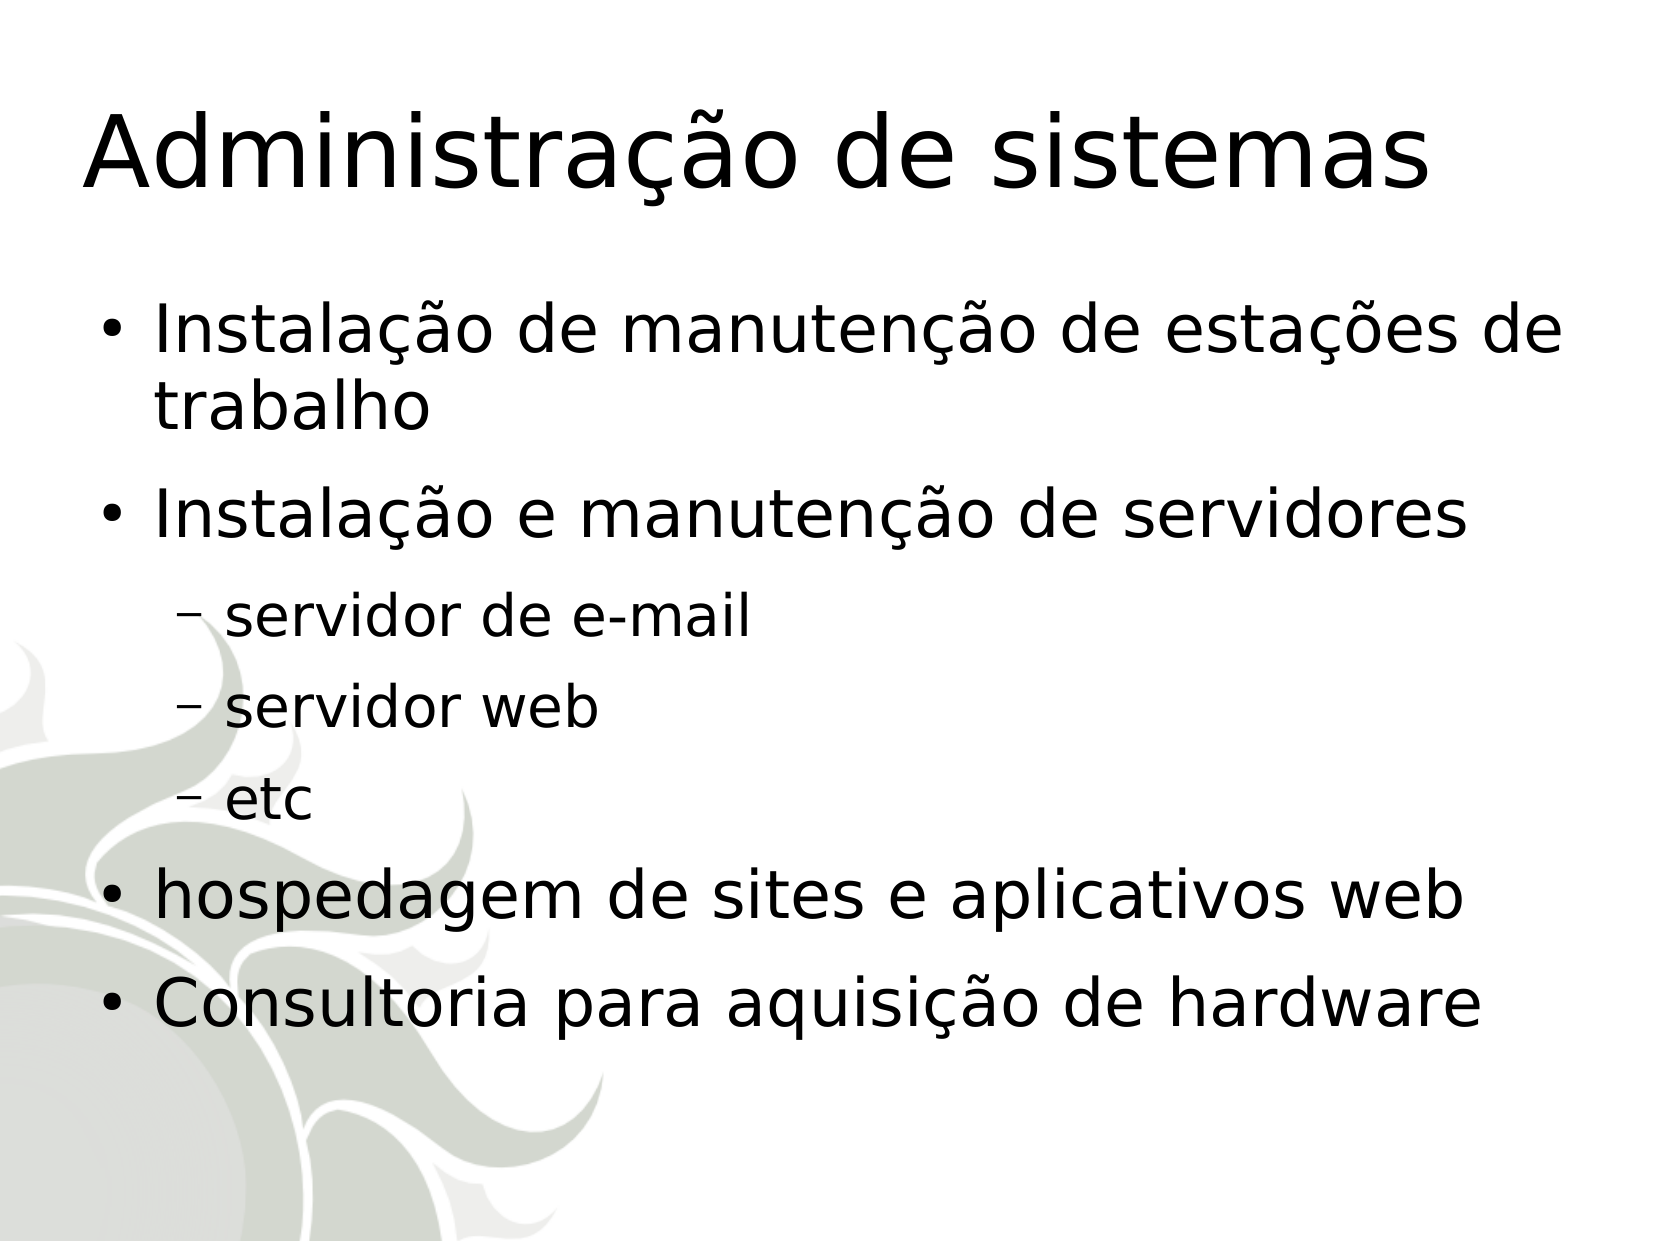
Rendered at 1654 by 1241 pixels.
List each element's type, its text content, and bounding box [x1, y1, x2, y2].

title Administração de sistemas [82, 49, 1571, 257]
list Instalação de manutenção de estações de trabalho Instalação e manutenção de servidores servidor de e-mail servidor web etc hospedagem de sites e aplicativos web Consultoria para aquisição de hardware [82, 290, 1571, 1094]
picture [0, 555, 644, 1241]
